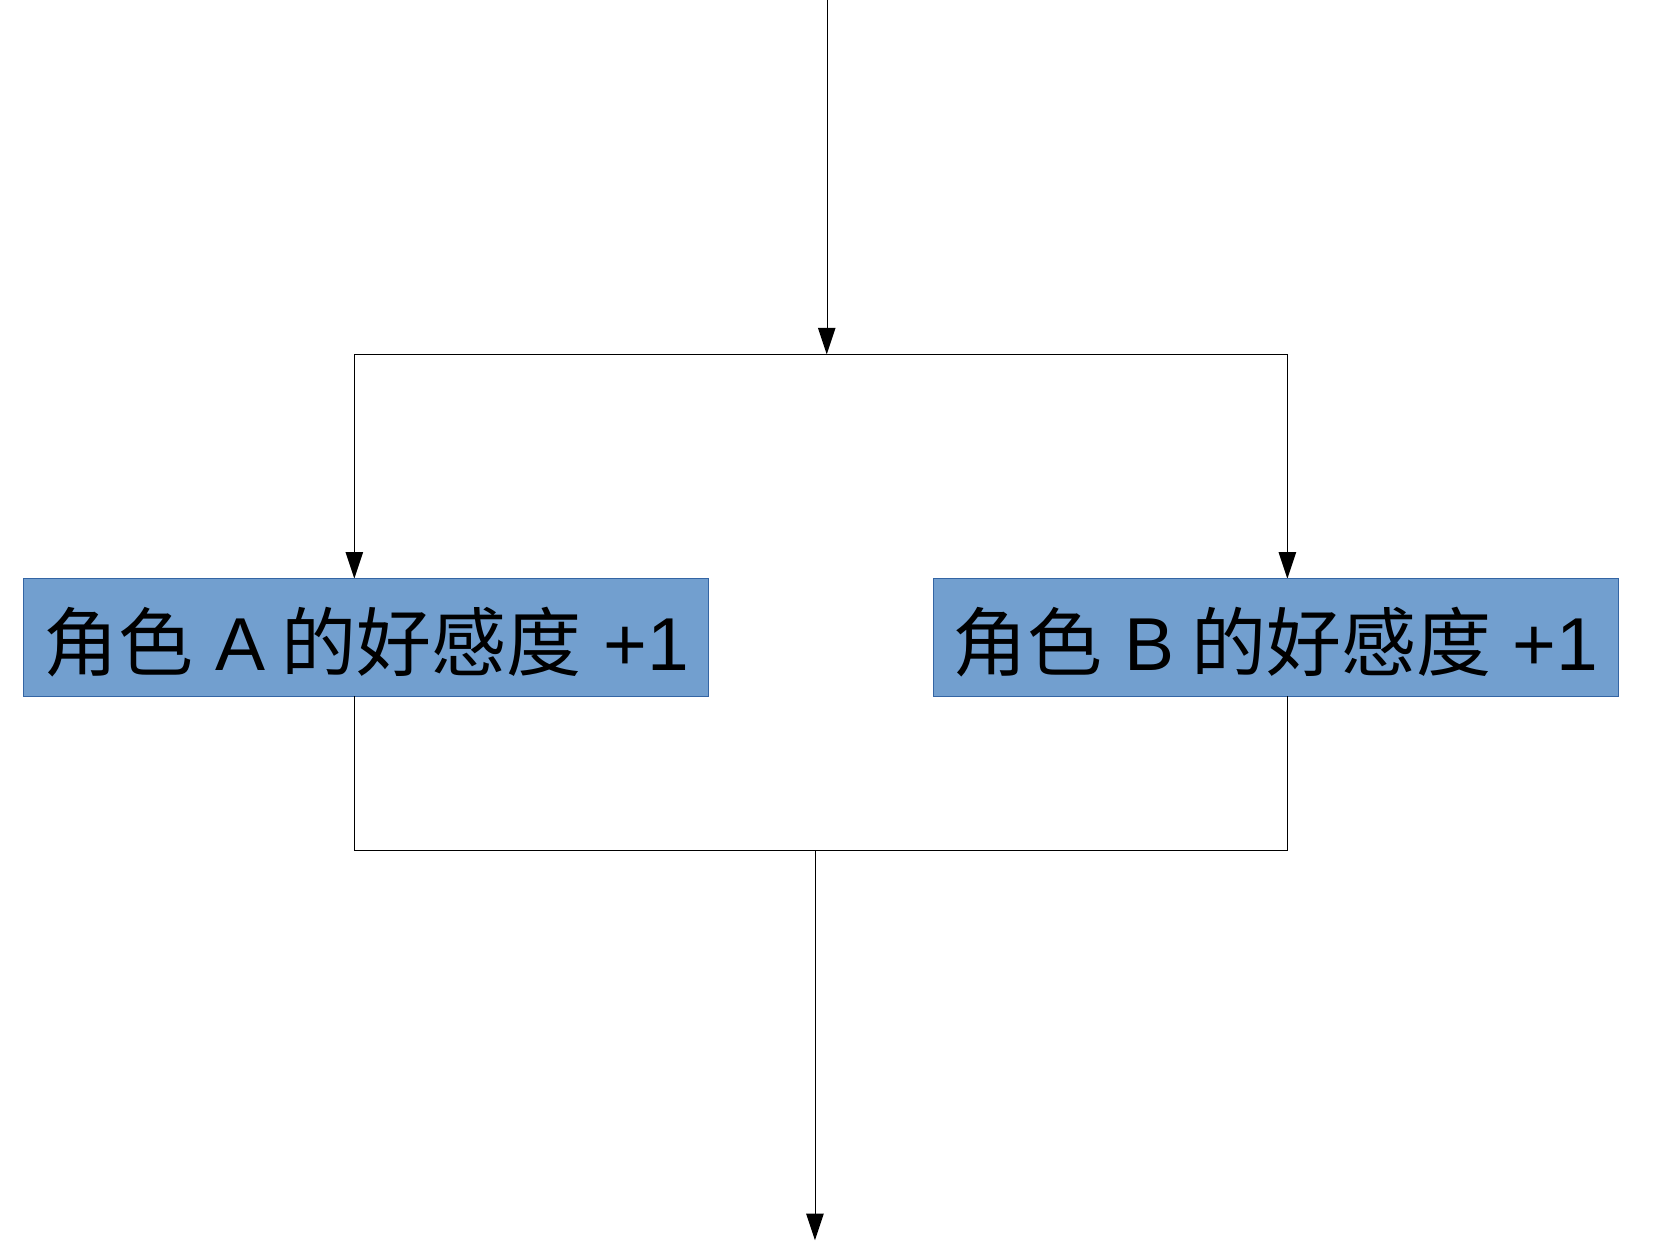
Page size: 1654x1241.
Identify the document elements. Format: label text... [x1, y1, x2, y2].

text_box 角色A的好感度+1 [23, 578, 709, 697]
text_box 角色B的好感度+1 [933, 578, 1619, 697]
